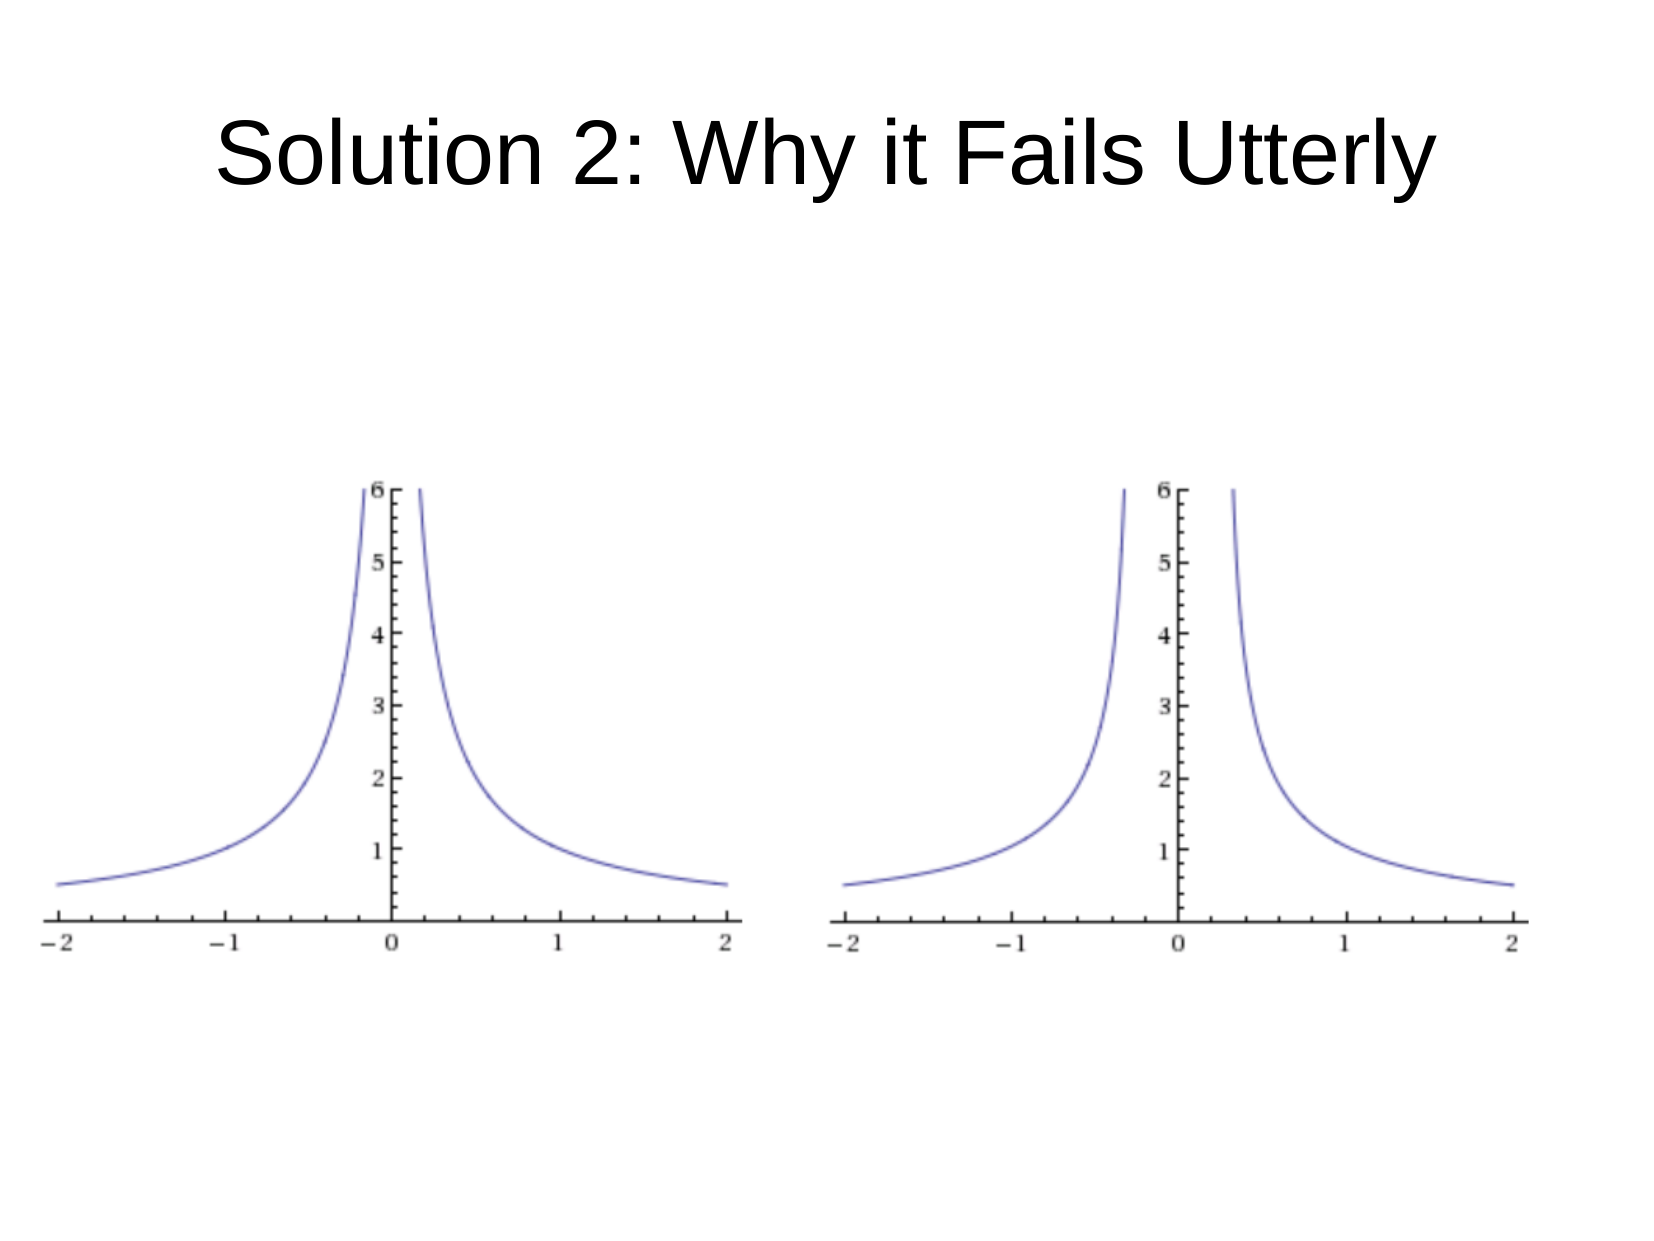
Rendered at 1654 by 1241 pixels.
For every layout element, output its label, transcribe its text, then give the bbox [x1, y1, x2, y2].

picture [810, 450, 1604, 991]
picture [0, 445, 769, 976]
title Solution 2: Why it Fails Utterly [82, 49, 1571, 257]
